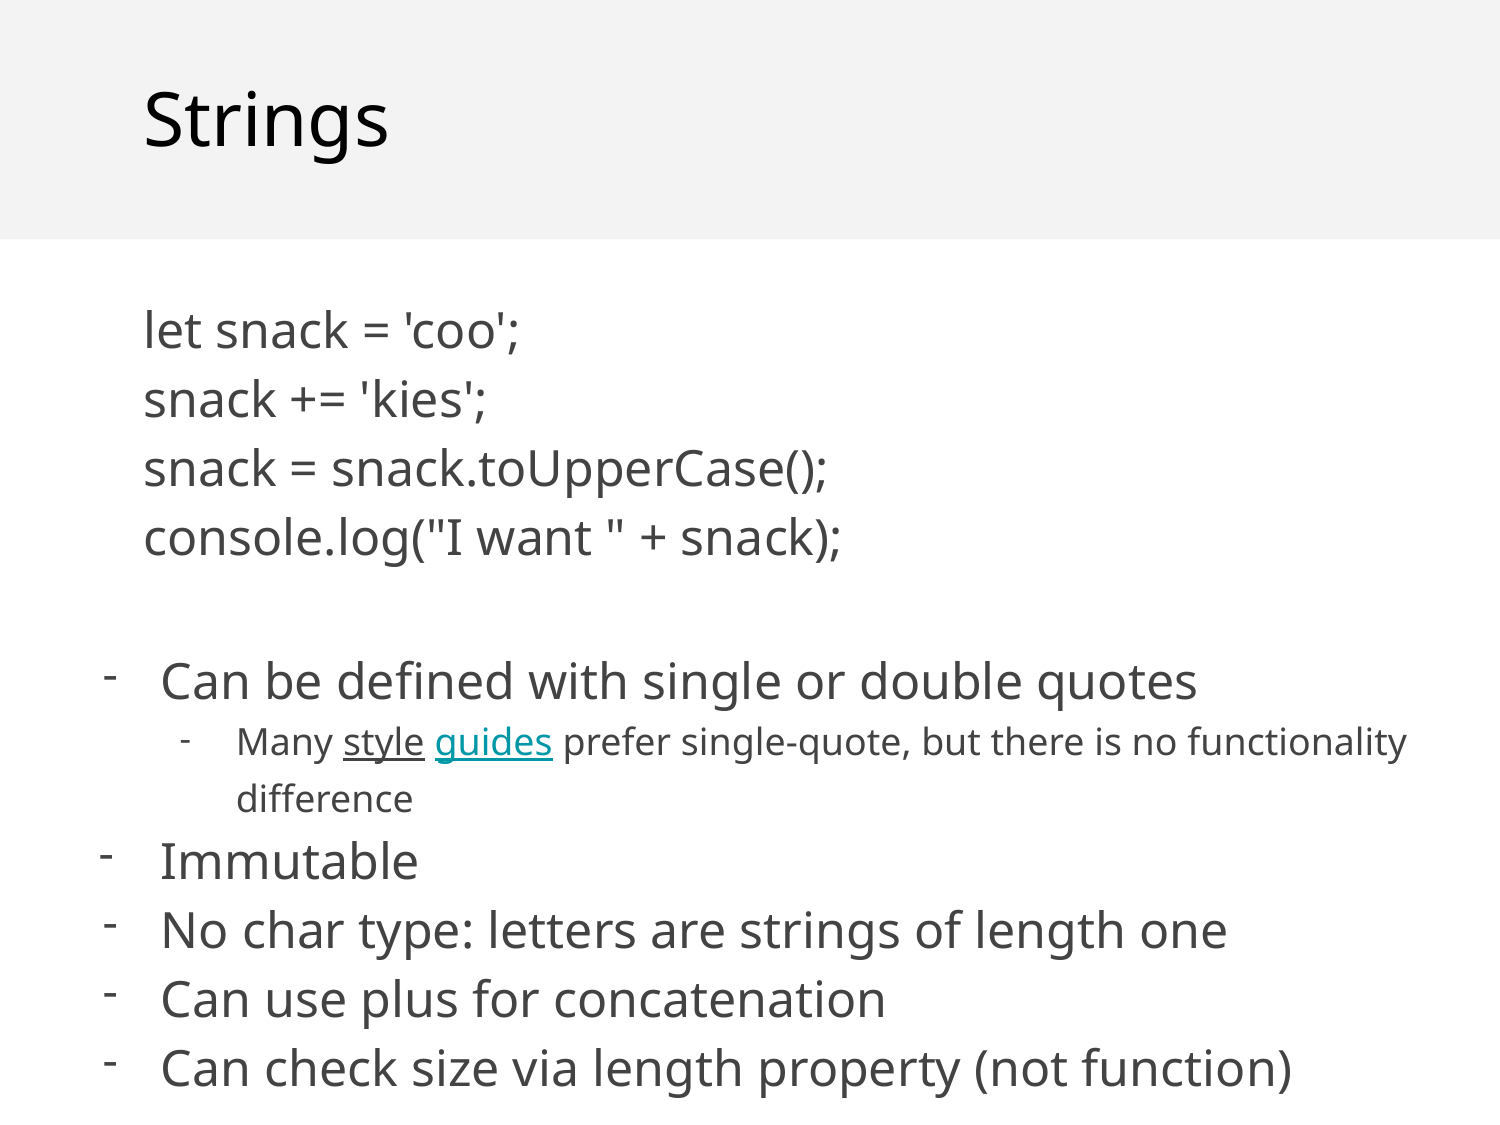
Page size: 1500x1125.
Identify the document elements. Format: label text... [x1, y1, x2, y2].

text_box let snack = 'coo'; snack += 'kies'; snack = snack.toUpperCase(); console.log("I want " + snack); [128, 274, 1485, 658]
title Strings [128, 56, 1372, 183]
list Can be defined with single or double quotes Many style guides prefer single-quote, but there is no functionality difference Immutable No char type: letters are strings of length one Can use plus for concatenation Can check size via length property (not function) [70, 625, 1439, 1108]
